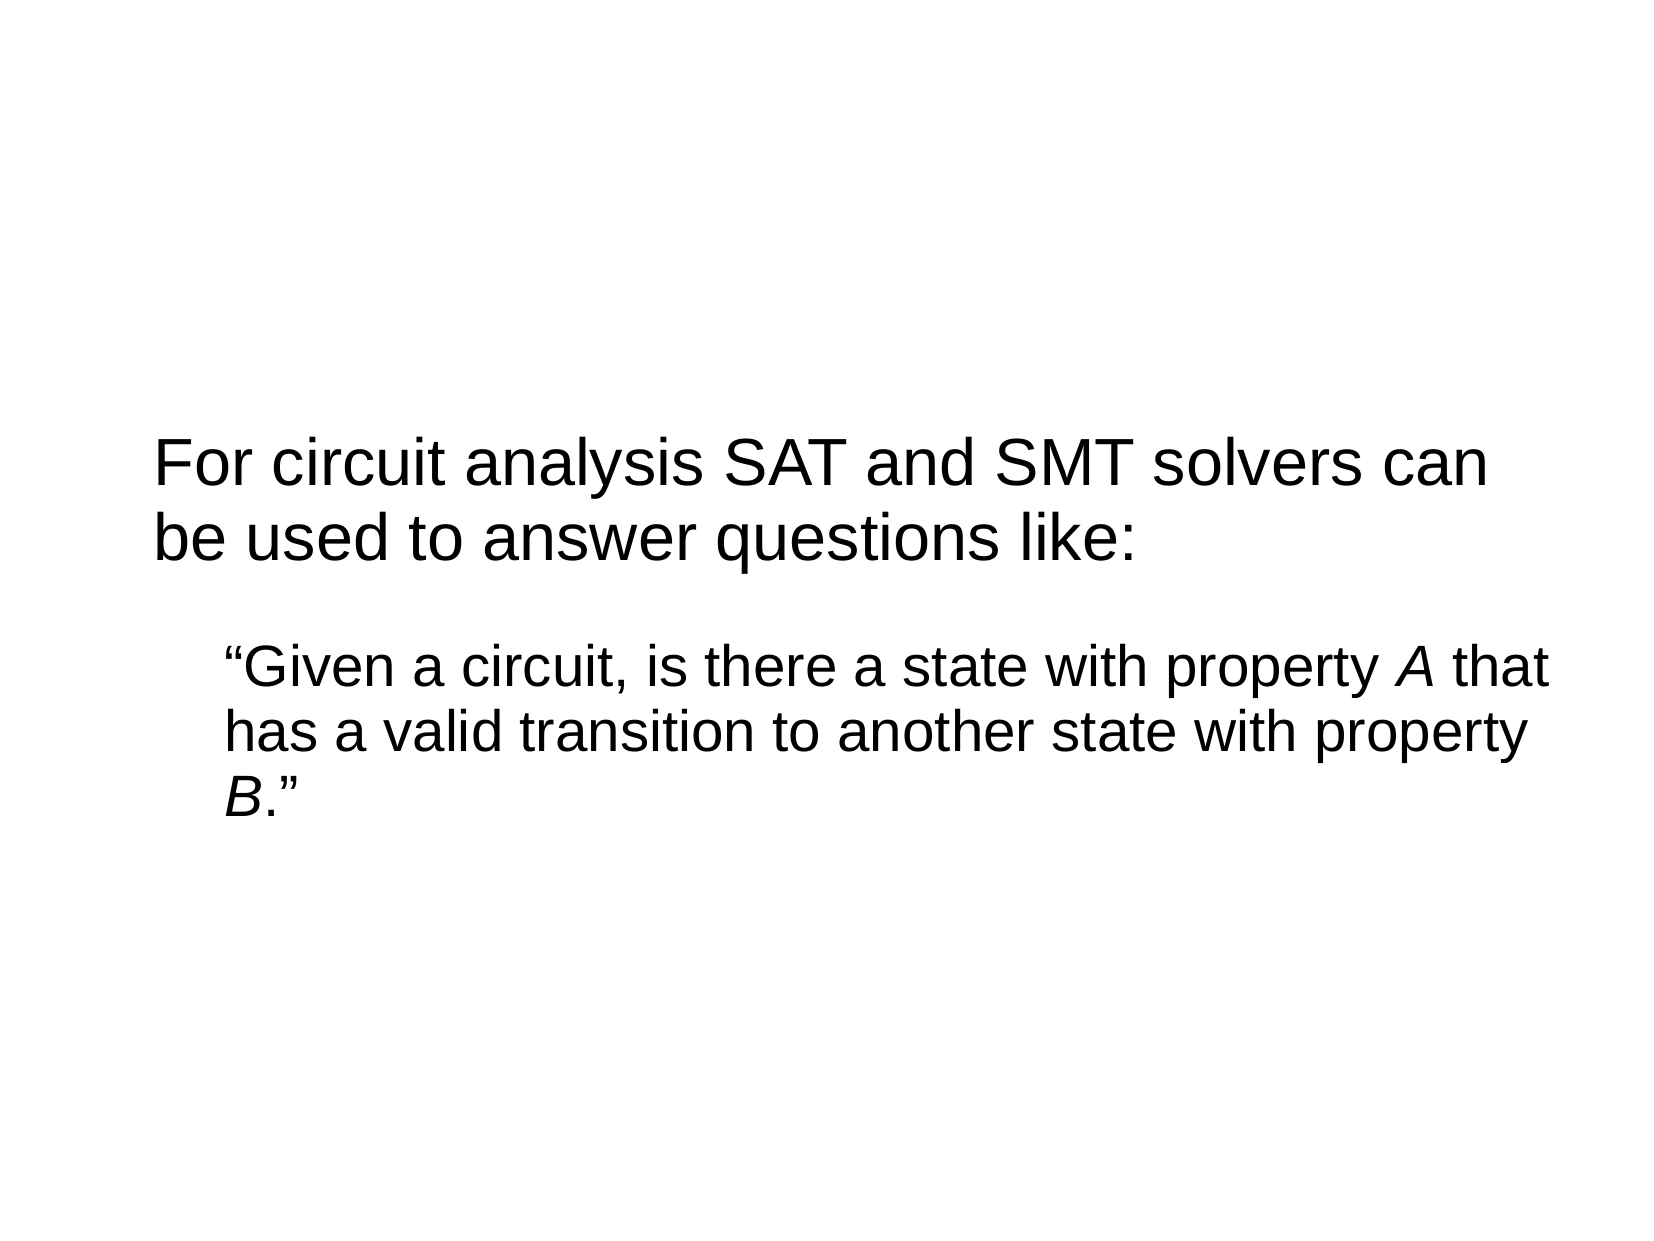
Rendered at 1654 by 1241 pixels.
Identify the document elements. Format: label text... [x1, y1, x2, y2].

list For circuit analysis SAT and SMT solvers can be used to answer questions like: “Given a circuit, is there a state with property A that has a valid transition to another state with property B.” [82, 425, 1571, 891]
